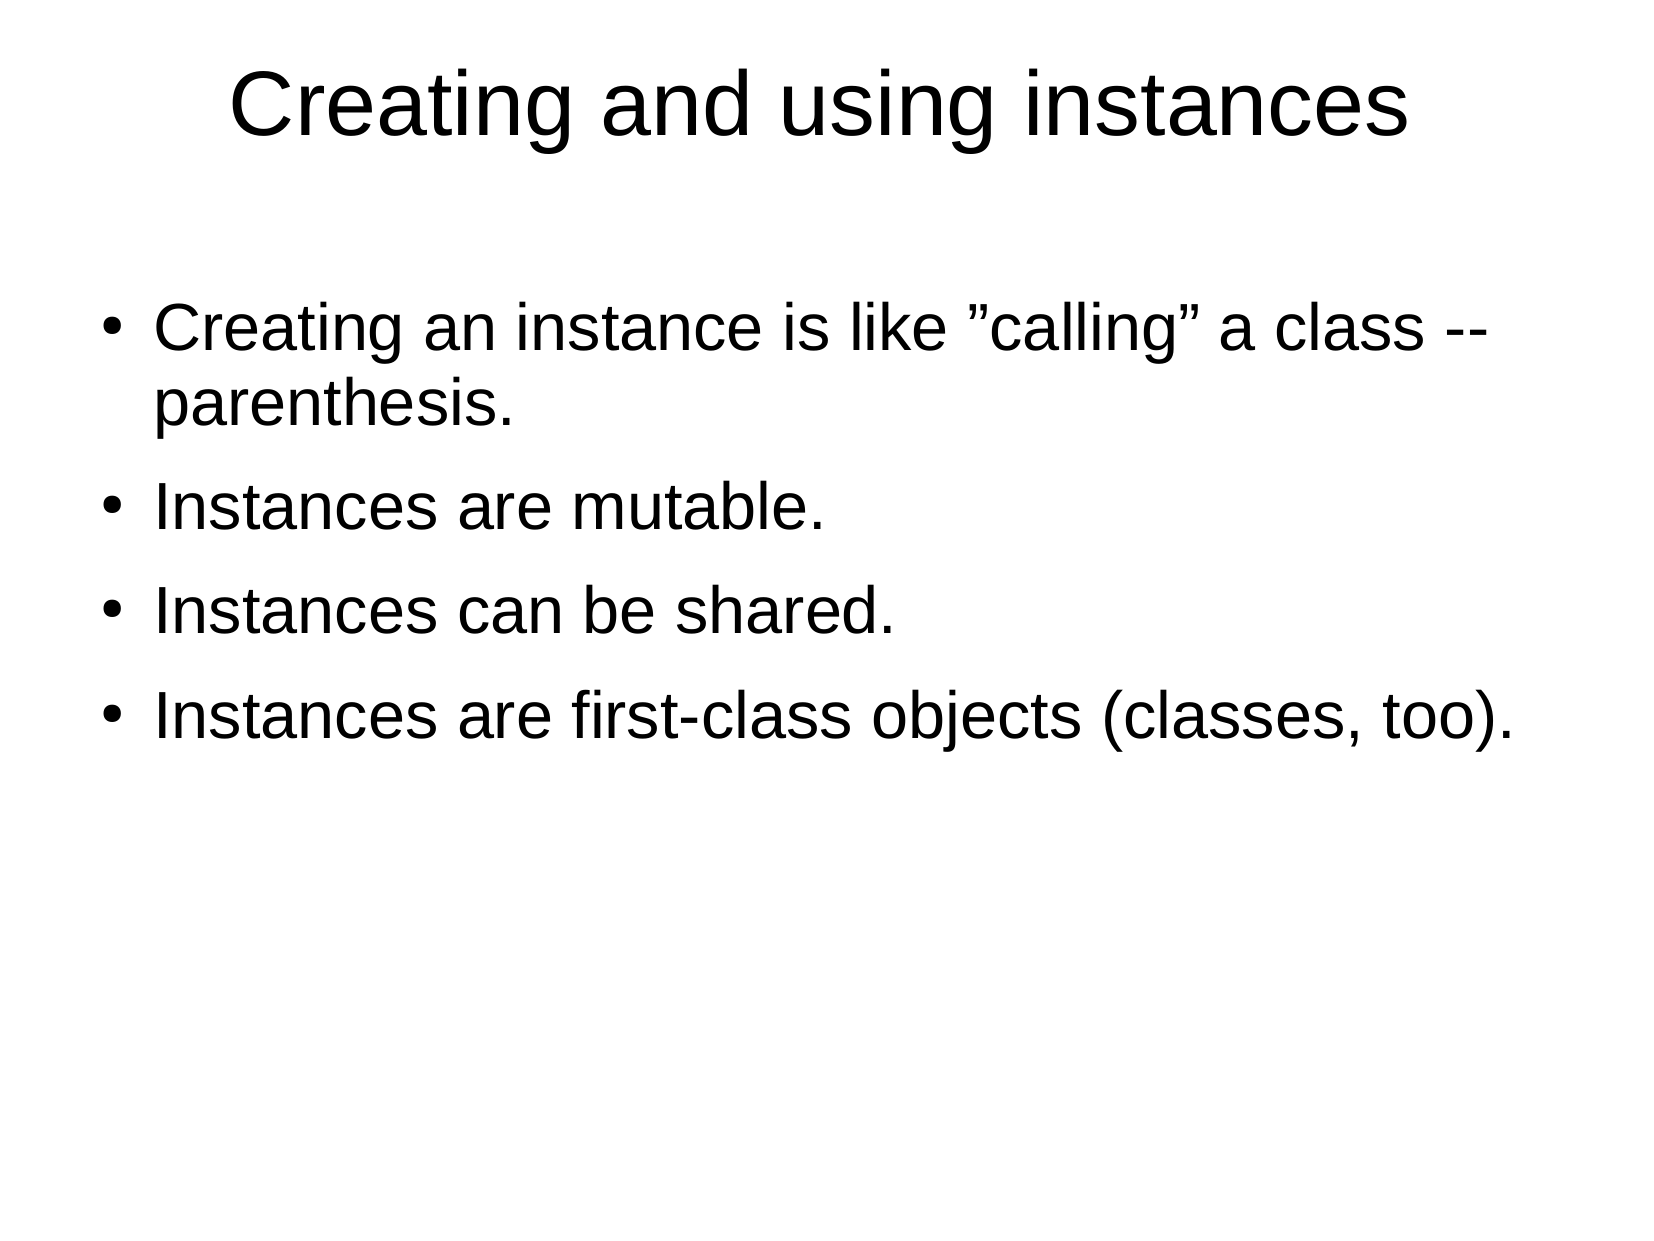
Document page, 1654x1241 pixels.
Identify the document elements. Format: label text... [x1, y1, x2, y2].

list Creating an instance is like ”calling” a class -- parenthesis. Instances are mutable. Instances can be shared. Instances are first-class objects (classes, too). [82, 290, 1571, 1109]
title Creating and using instances [76, 7, 1565, 200]
